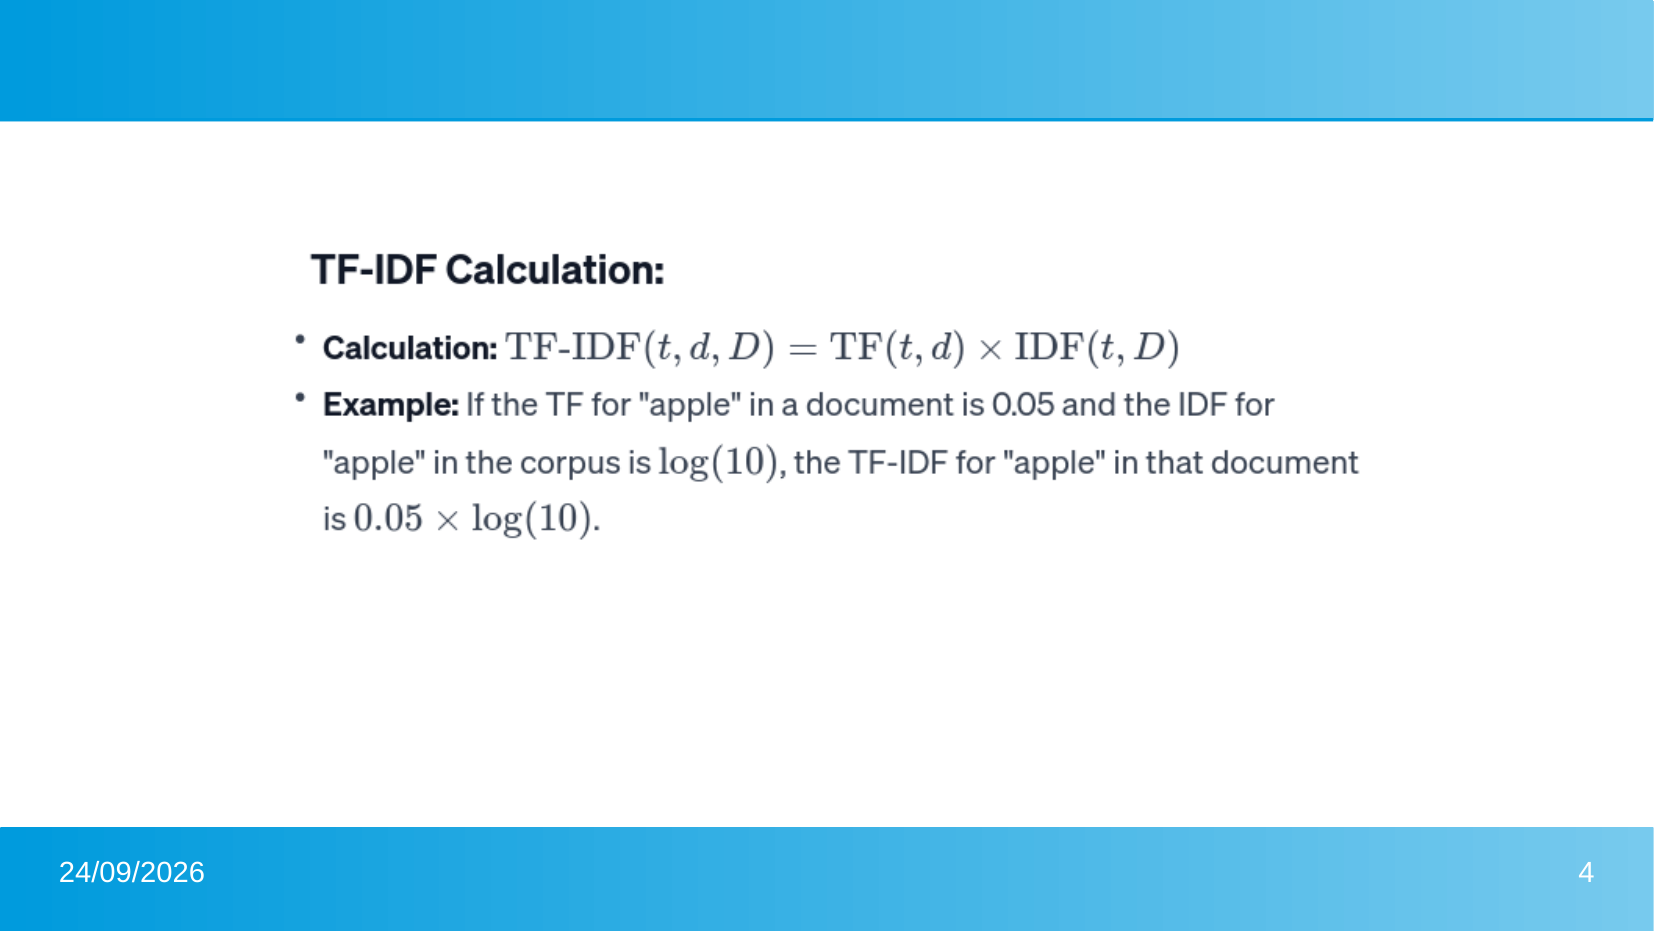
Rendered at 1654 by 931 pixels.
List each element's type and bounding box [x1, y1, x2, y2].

picture [279, 223, 1383, 568]
